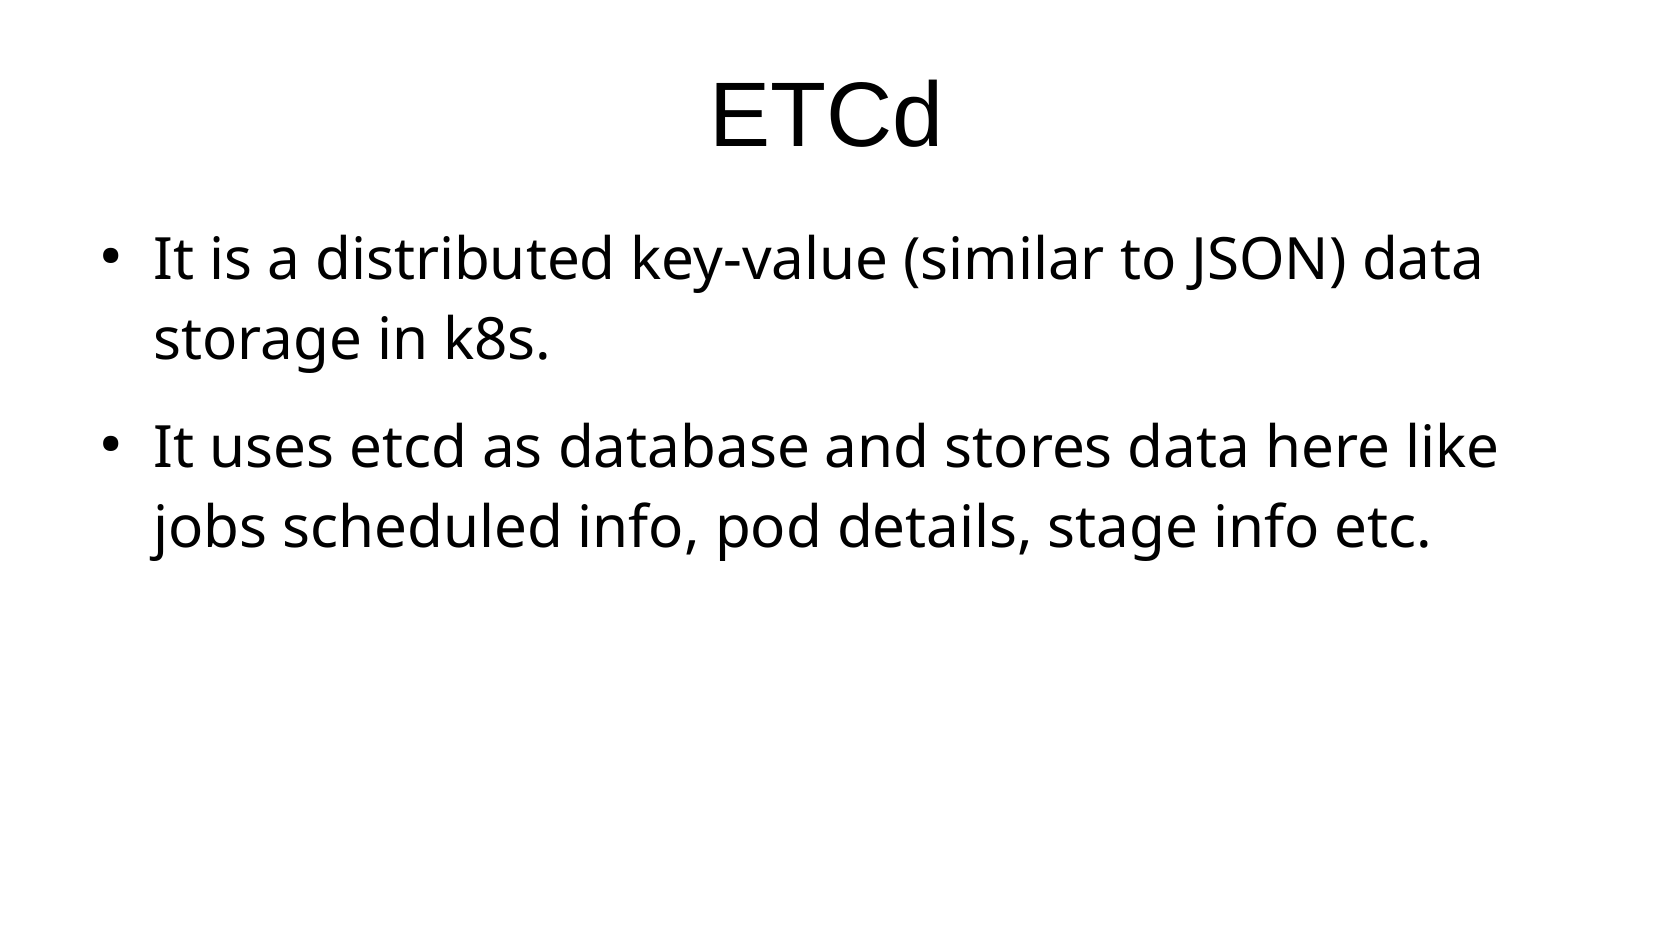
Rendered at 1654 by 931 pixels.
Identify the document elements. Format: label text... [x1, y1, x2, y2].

list It is a distributed key-value (similar to JSON) data storage in k8s. It uses etcd as database and stores data here like jobs scheduled info, pod details, stage info etc. [82, 217, 1571, 758]
title ETCd [82, 37, 1571, 193]
